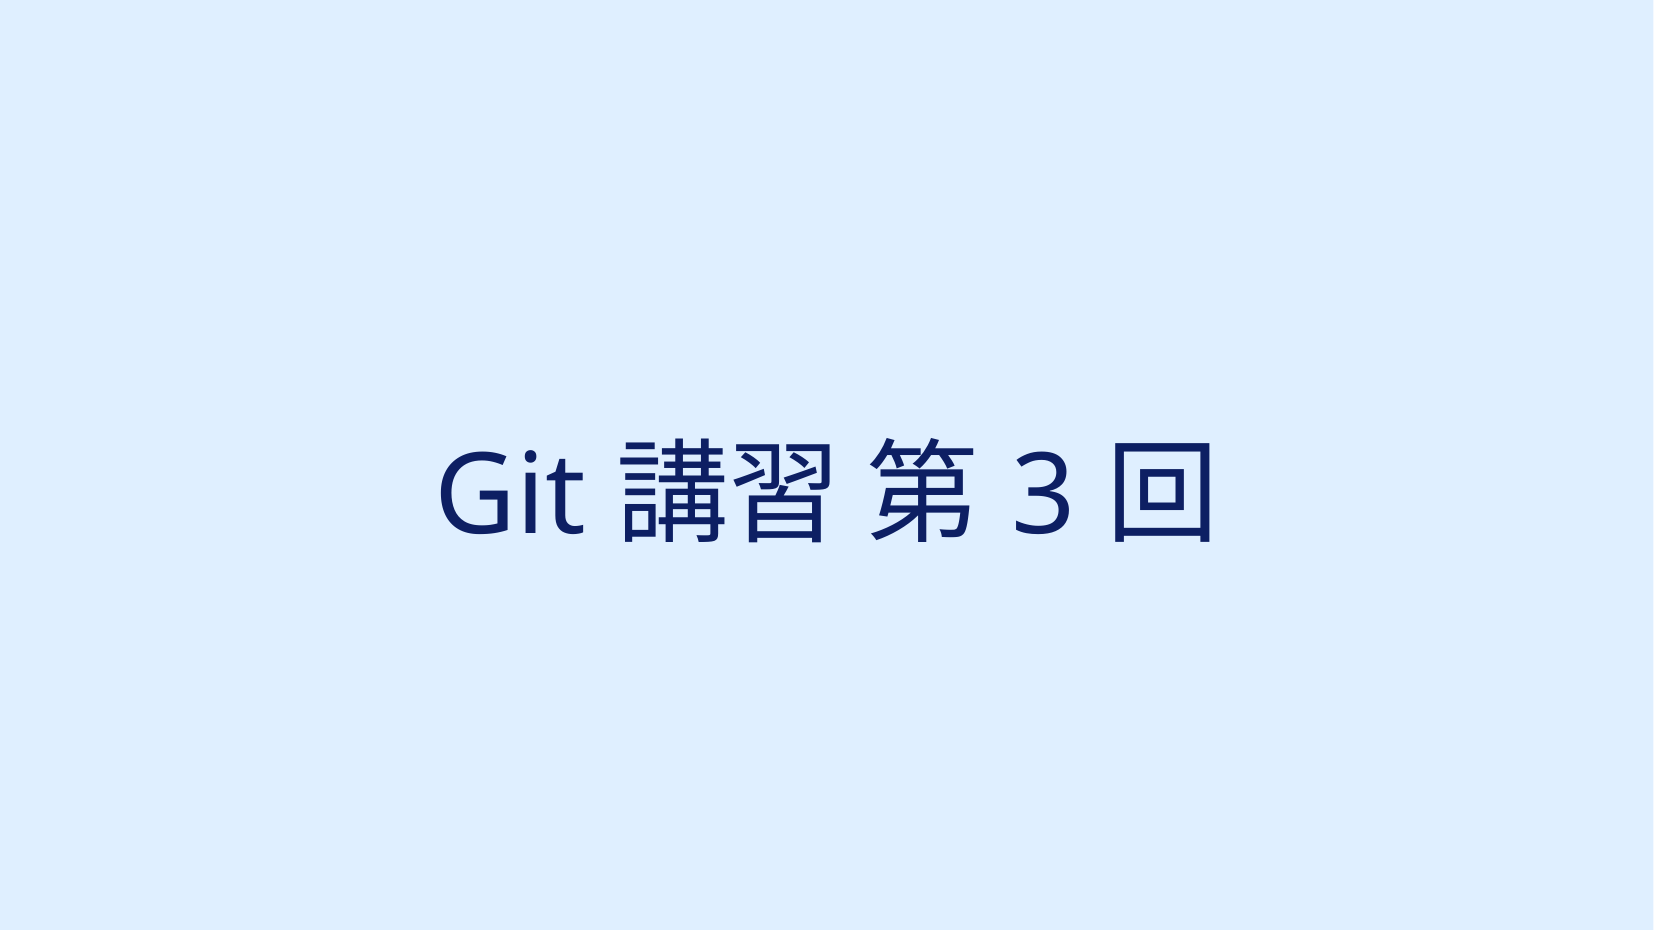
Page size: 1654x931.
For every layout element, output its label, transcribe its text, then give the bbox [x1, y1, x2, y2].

title Git講習 第3回 [82, 422, 1571, 549]
